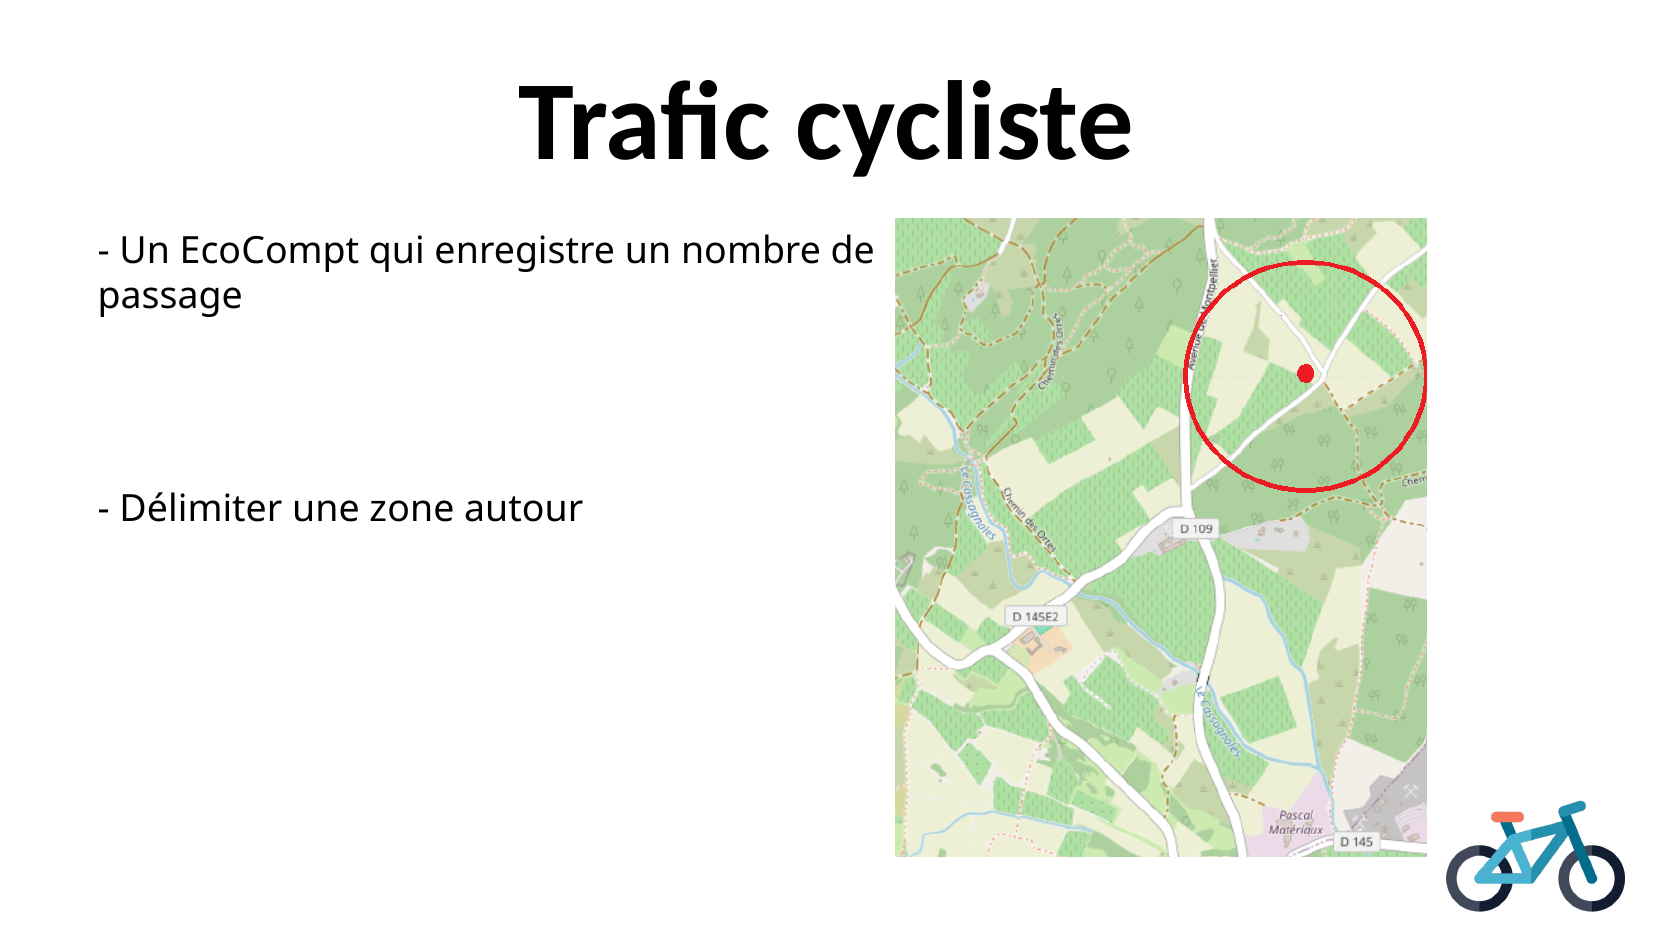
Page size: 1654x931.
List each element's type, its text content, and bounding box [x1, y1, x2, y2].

text_box - Délimiter une zone autour [82, 476, 562, 538]
text_box - Un EcoCompt qui enregistre un nombre de passage [82, 218, 910, 325]
picture [1446, 767, 1625, 931]
title Trafic cycliste [82, 37, 1571, 193]
picture [895, 218, 1427, 857]
